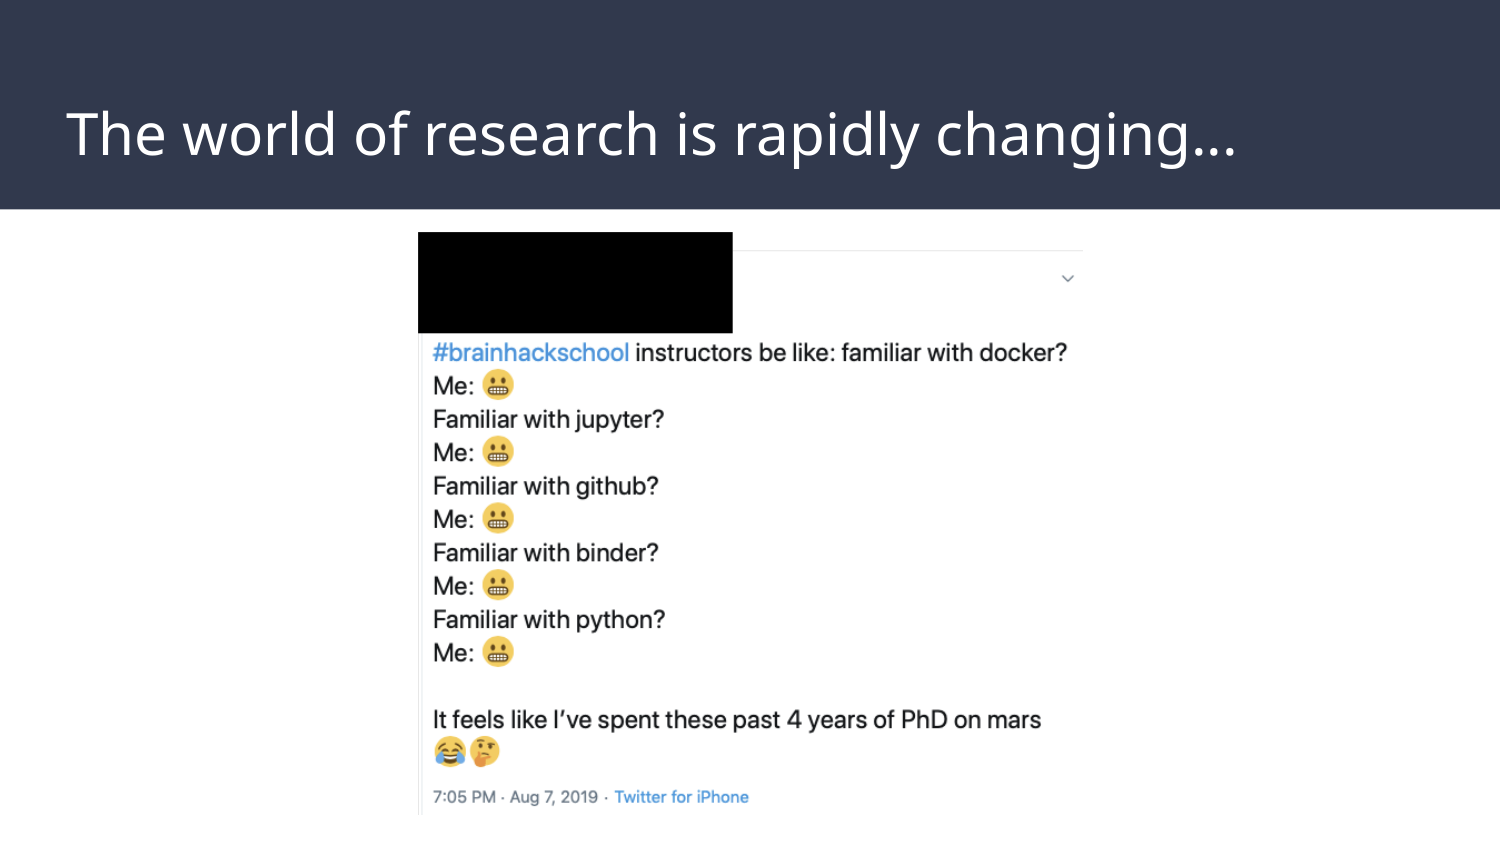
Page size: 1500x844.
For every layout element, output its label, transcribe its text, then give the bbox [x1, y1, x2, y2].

title The world of research is rapidly changing... [51, 82, 1449, 185]
picture [417, 231, 1083, 815]
